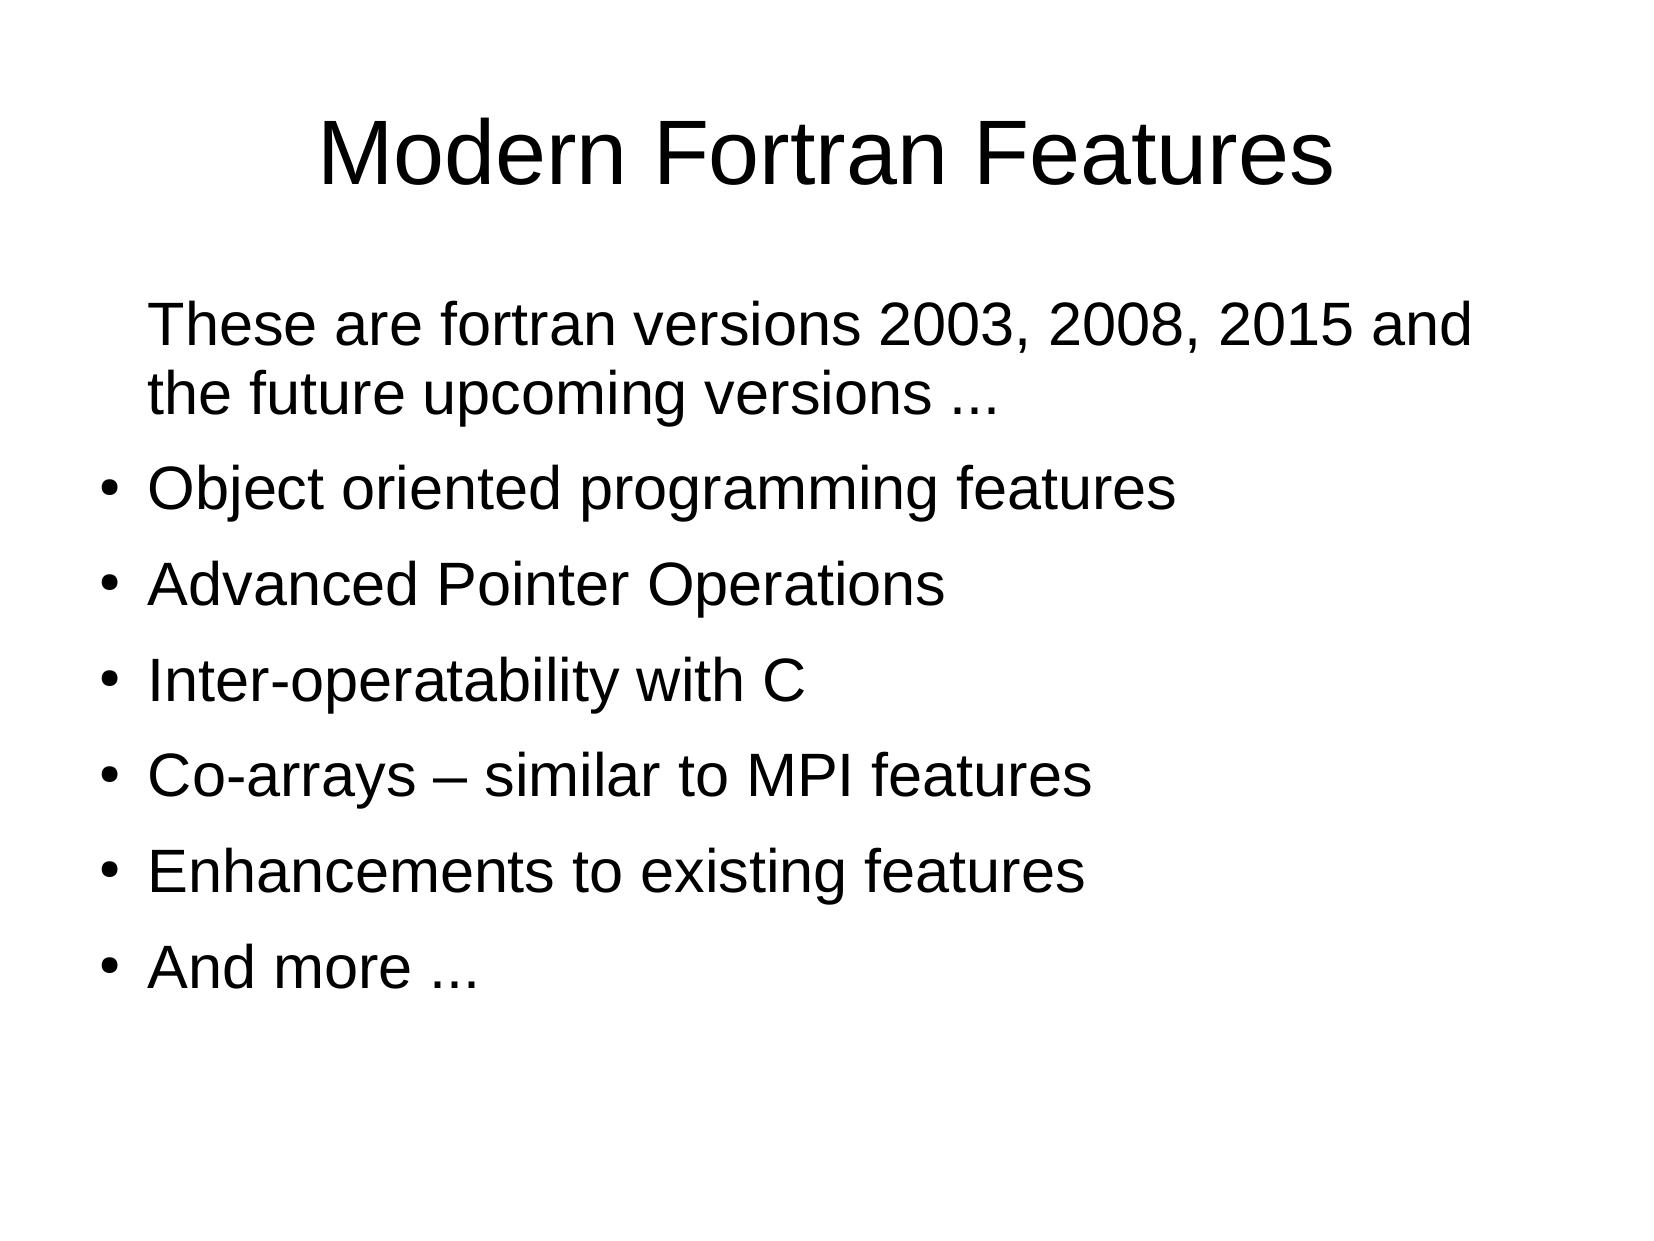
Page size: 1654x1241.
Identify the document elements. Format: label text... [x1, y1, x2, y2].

title Modern Fortran Features [82, 49, 1571, 257]
list These are fortran versions 2003, 2008, 2015 and the future upcoming versions ... Object oriented programming features Advanced Pointer Operations Inter-operatability with C Co-arrays – similar to MPI features Enhancements to existing features And more ... [82, 290, 1571, 1010]
